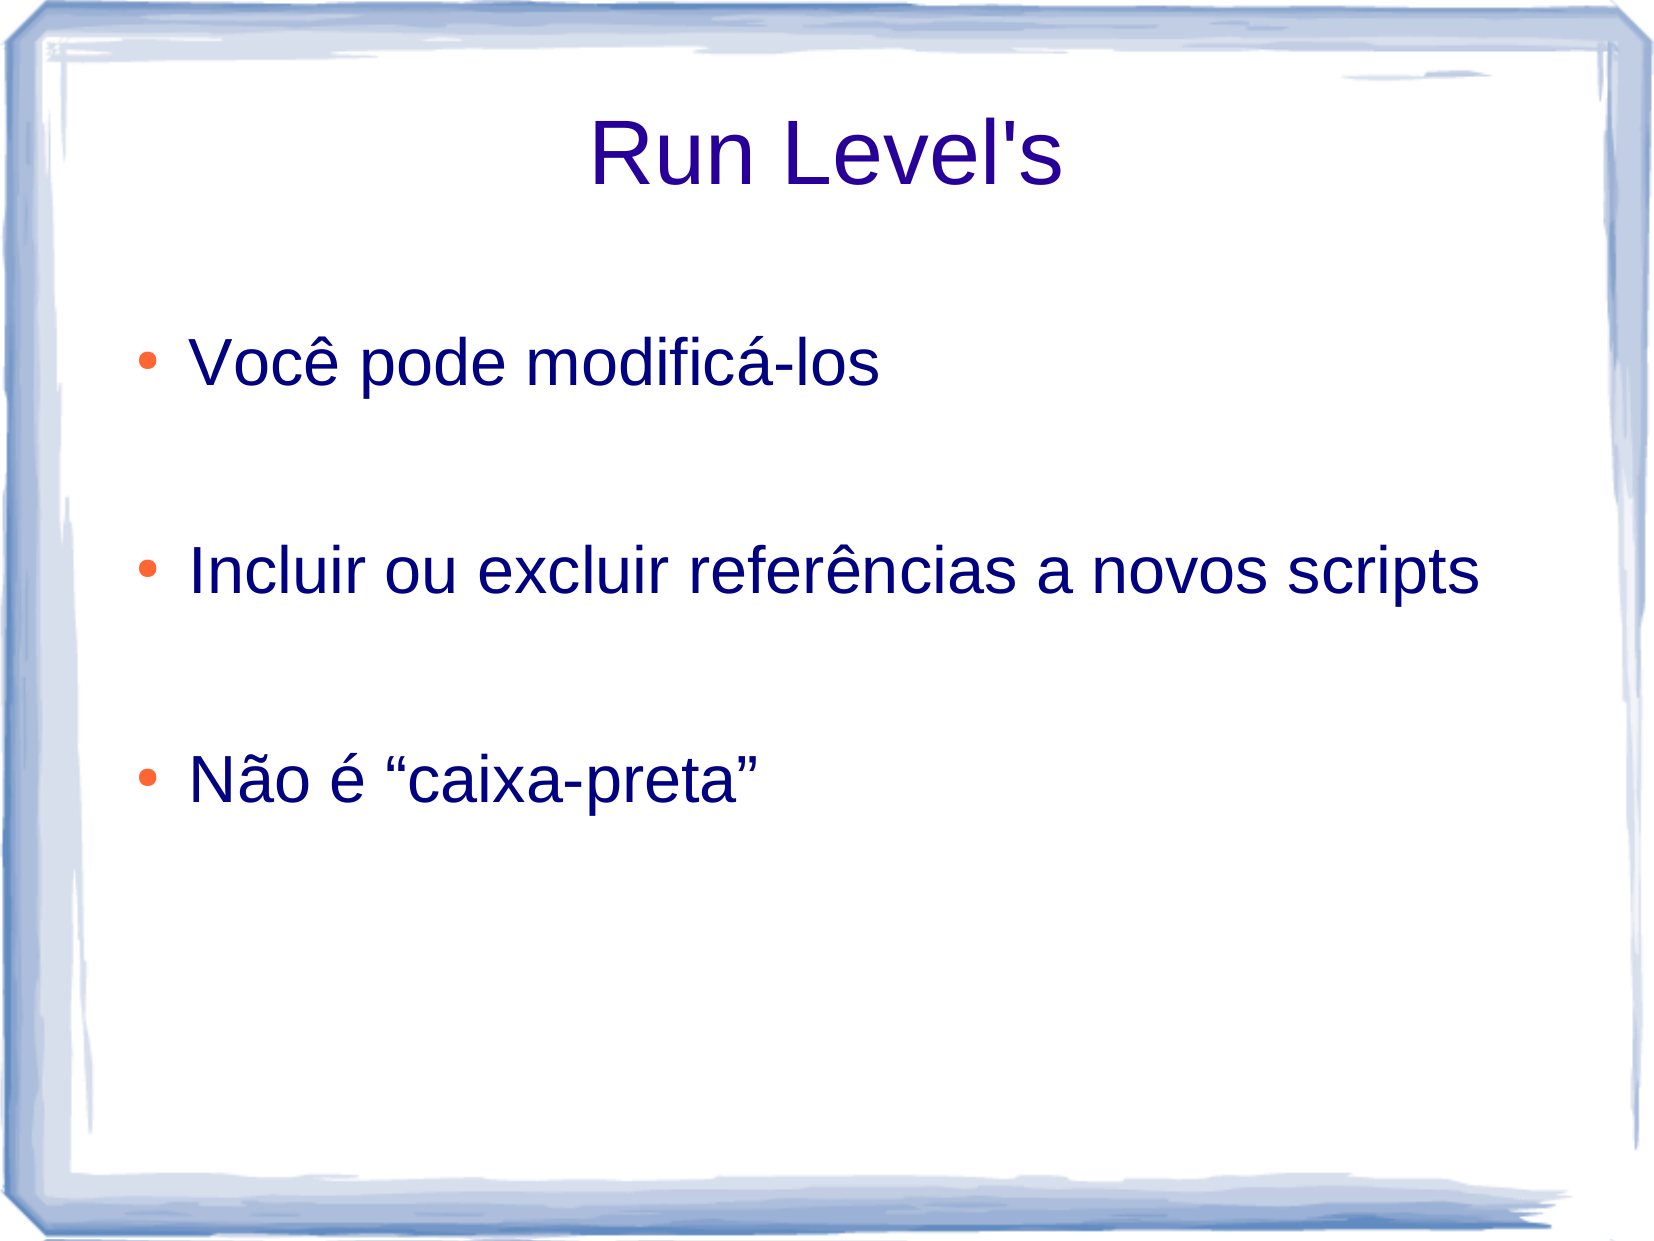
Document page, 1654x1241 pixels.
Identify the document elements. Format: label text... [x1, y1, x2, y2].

title Run Level's [82, 49, 1571, 257]
picture [0, 0, 1654, 1241]
list Você pode modificá-los Incluir ou excluir referências a novos scripts Não é “caixa-preta” [118, 324, 1571, 1045]
